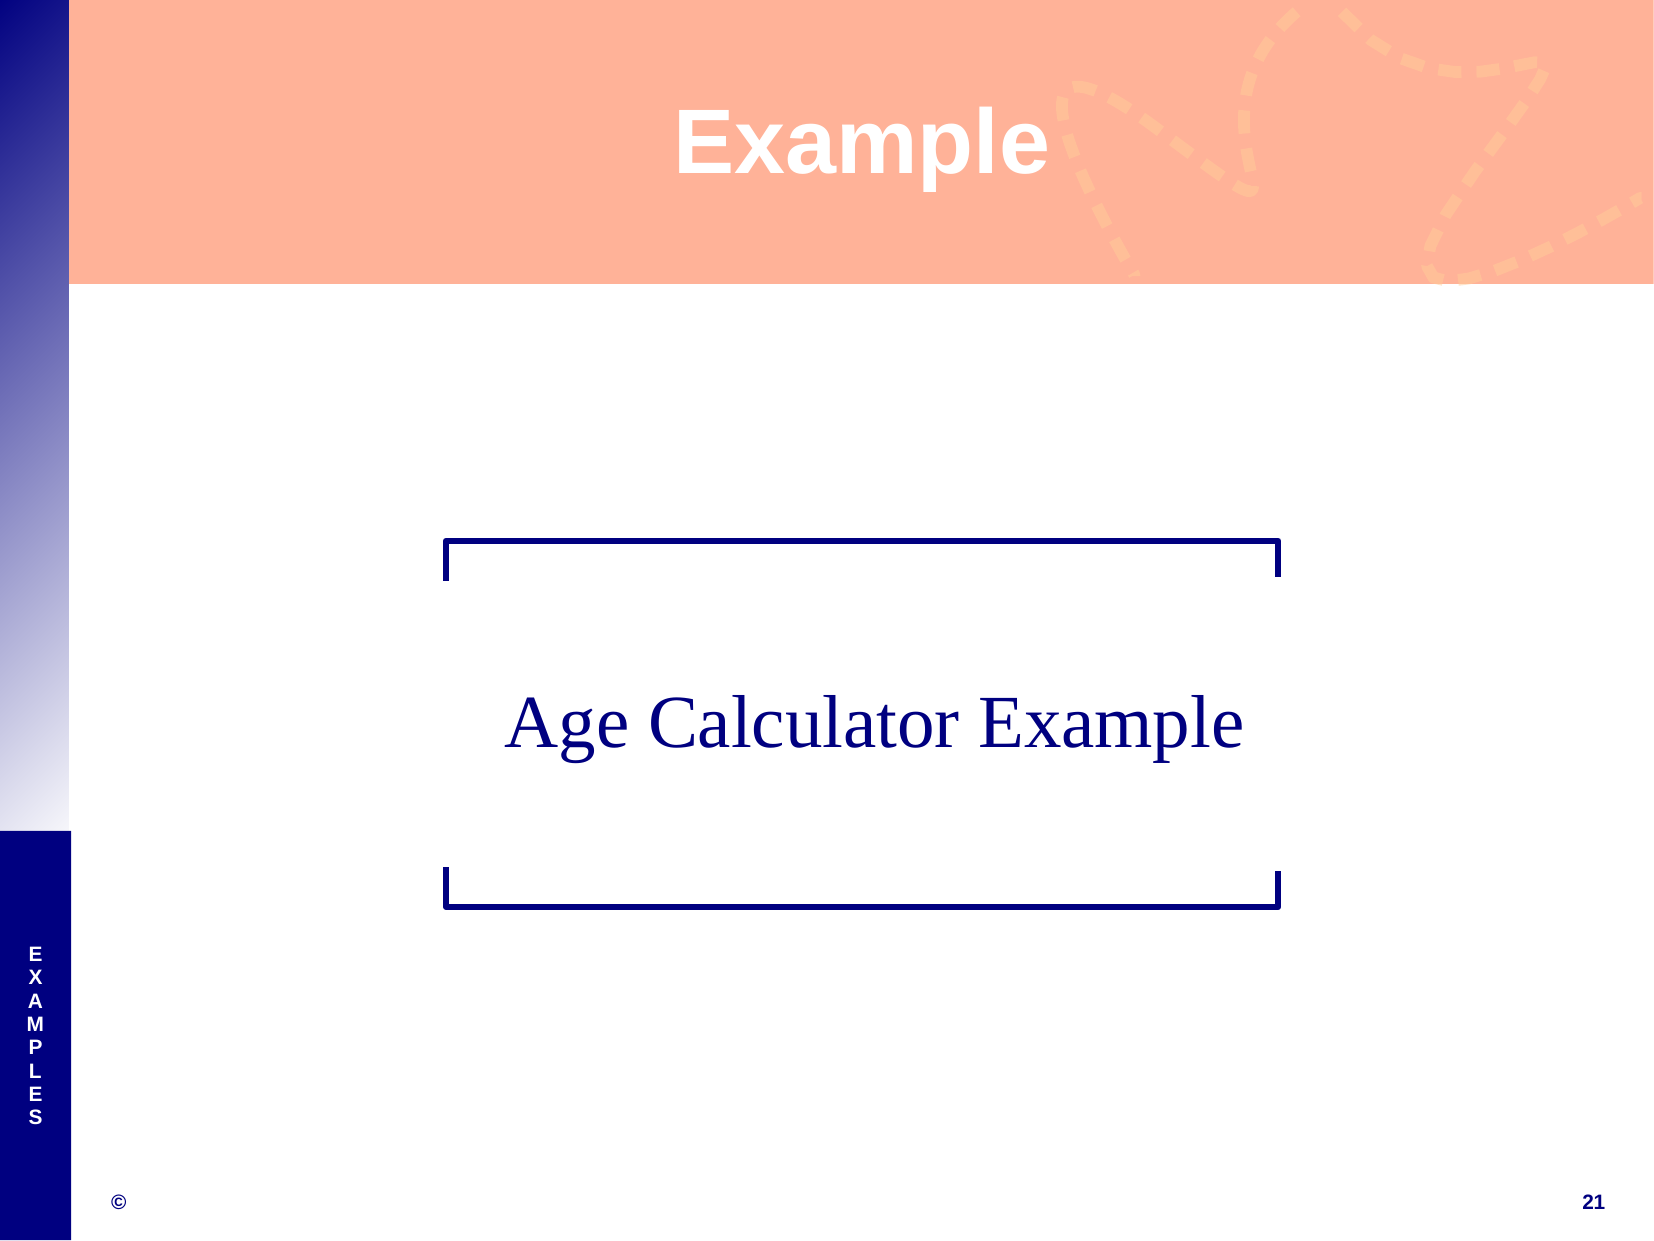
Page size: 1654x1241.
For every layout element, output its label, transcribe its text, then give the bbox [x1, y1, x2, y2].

text_box E X A M P L E S [0, 831, 71, 1241]
title Example [70, 37, 1654, 246]
text_box Age Calculator Example [461, 513, 1263, 931]
